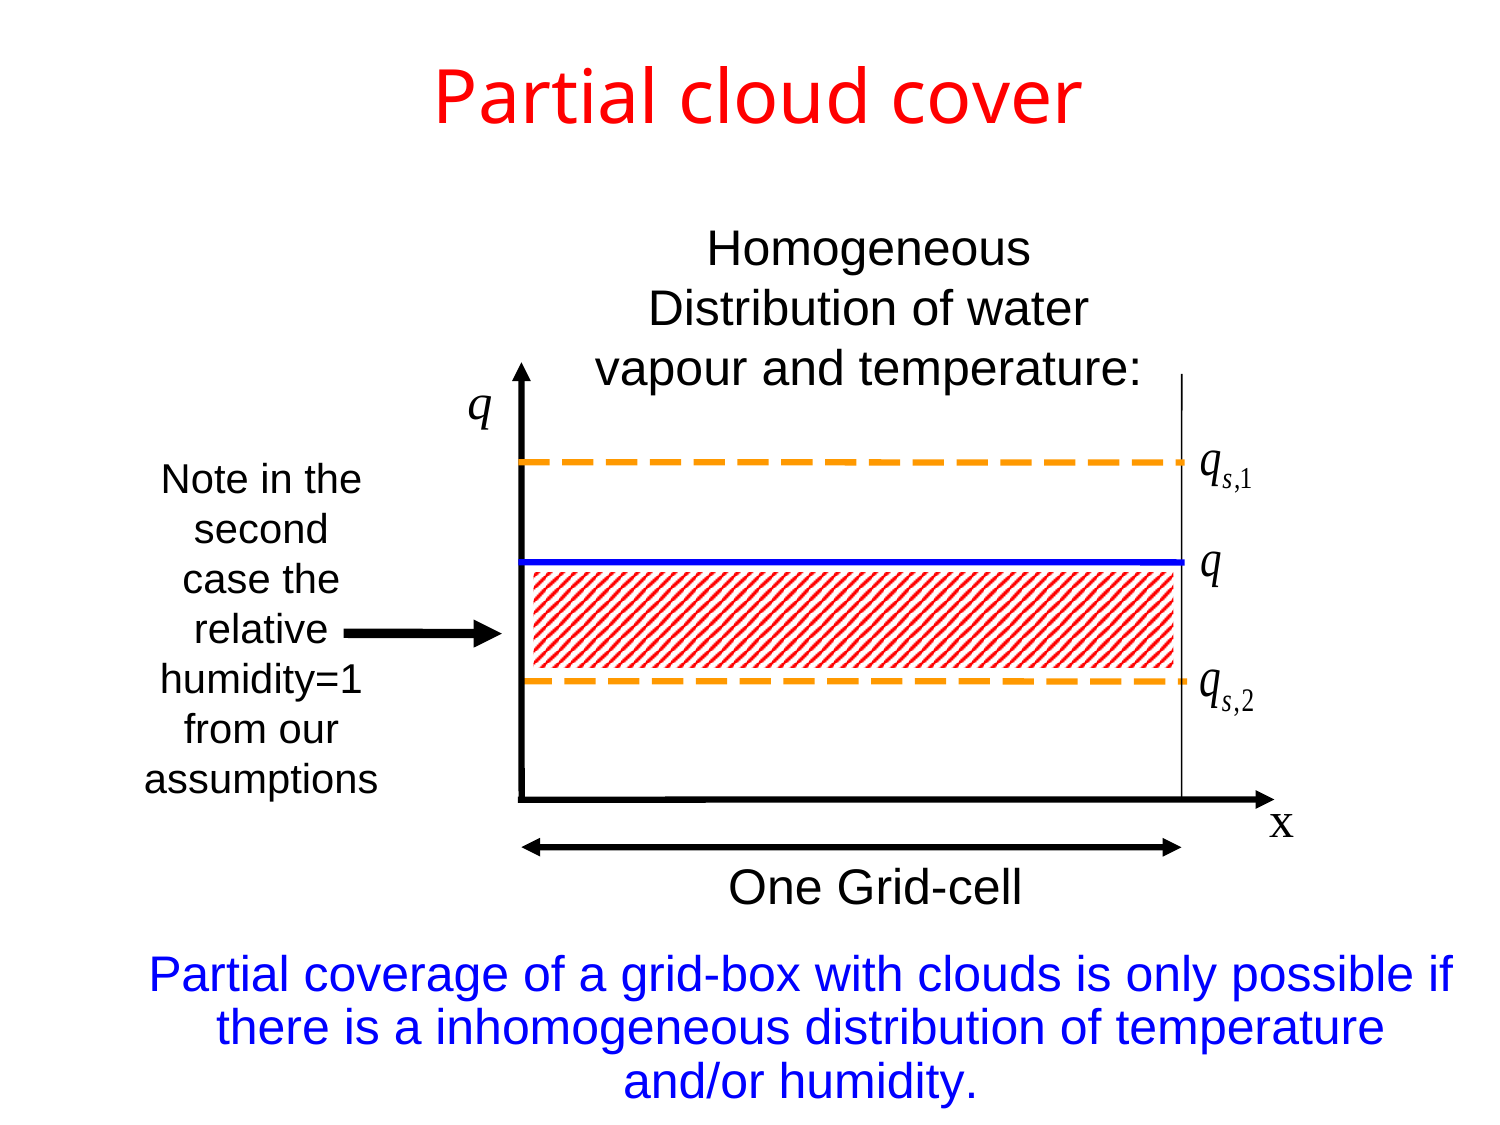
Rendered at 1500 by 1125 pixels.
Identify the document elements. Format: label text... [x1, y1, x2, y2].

text_box q [452, 362, 508, 438]
chart [1192, 640, 1262, 730]
text_box x [1254, 779, 1310, 855]
chart [1192, 423, 1259, 506]
text_box [395, 208, 1311, 929]
text_box Homogeneous Distribution of water vapour and temperature: [561, 207, 1177, 404]
text_box Note in the second case the relative humidity=1 from our assumptions [123, 444, 399, 810]
list Partial coverage of a grid-box with clouds is only possible if there is a inhomogeneous distribution of temperature and/or humidity. [76, 940, 1470, 1125]
title Partial cloud cover [158, 24, 1359, 163]
text_box One Grid-cell [713, 846, 1038, 923]
chart [1193, 541, 1230, 599]
